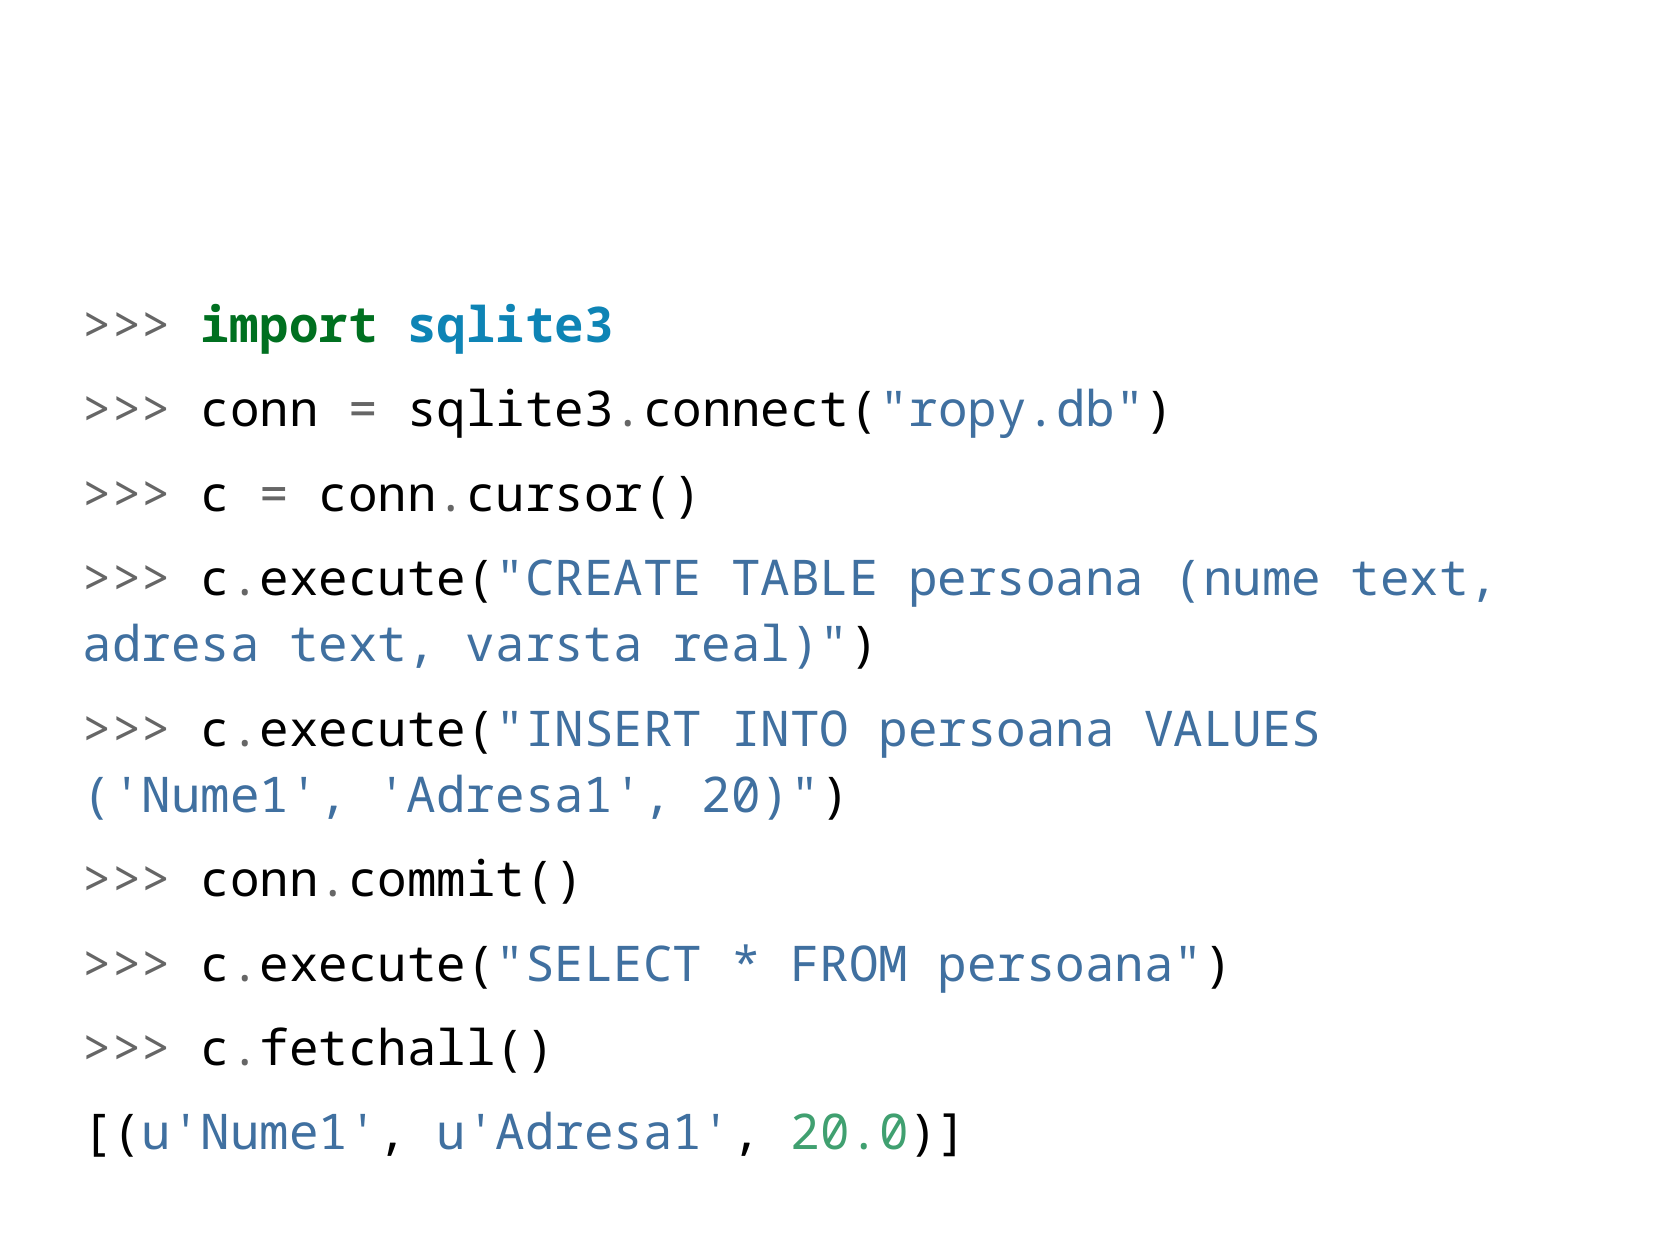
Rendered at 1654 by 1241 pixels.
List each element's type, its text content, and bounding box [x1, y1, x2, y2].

list >>> import sqlite3 >>> conn = sqlite3.connect("ropy.db") >>> c = conn.cursor() >>> c.execute("CREATE TABLE persoana (nume text, adresa text, varsta real)") >>> c.execute("INSERT INTO persoana VALUES ('Nume1', 'Adresa1', 20)") >>> conn.commit() >>> c.execute("SELECT * FROM persoana") >>> c.fetchall() [(u'Nume1', u'Adresa1', 20.0)] [82, 290, 1571, 1171]
